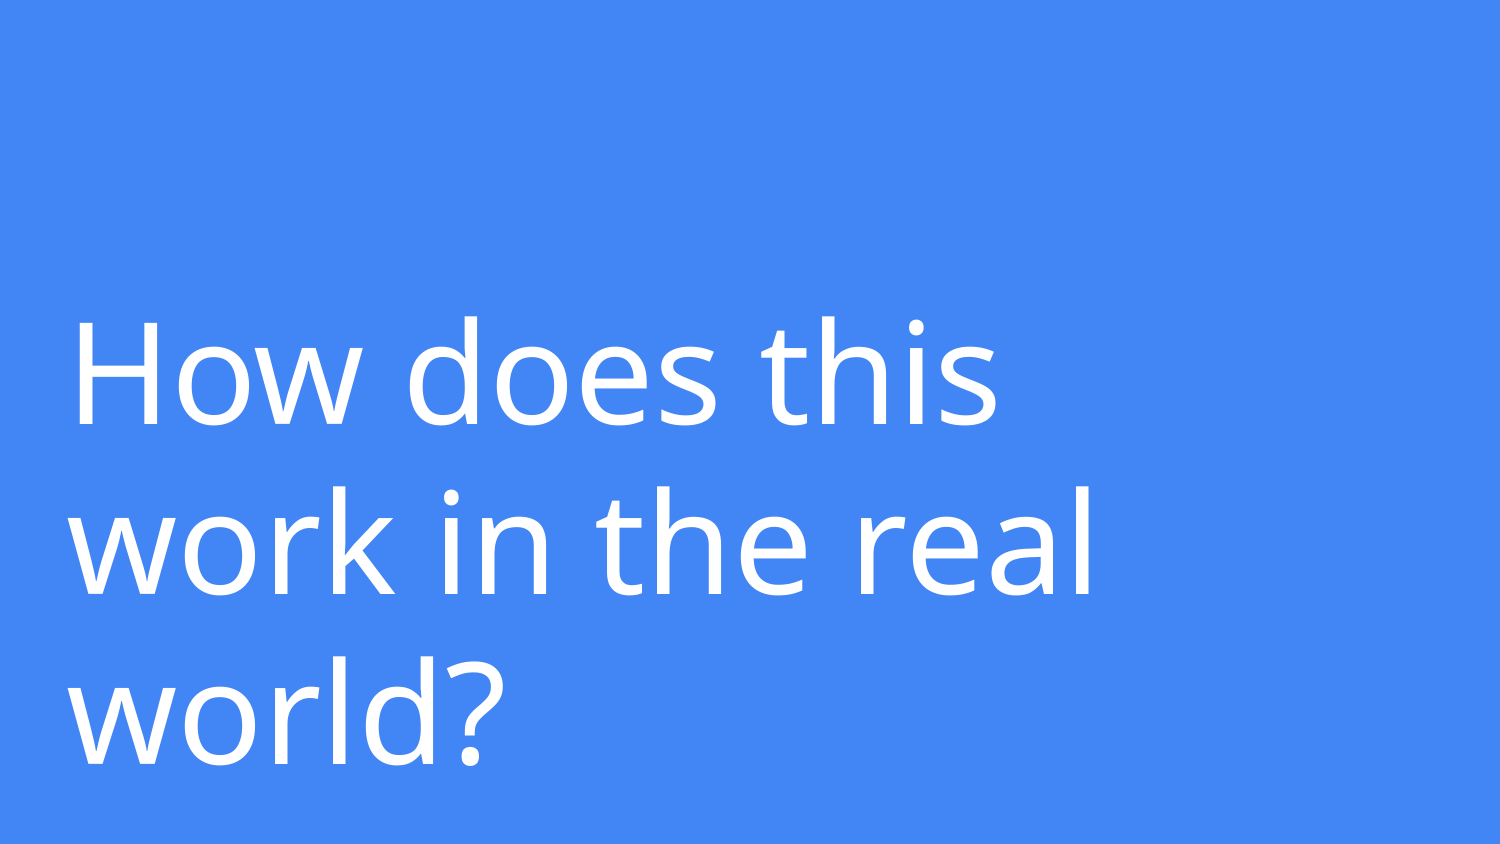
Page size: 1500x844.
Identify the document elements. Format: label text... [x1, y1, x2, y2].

title How does this work in the real world? [51, 406, 1383, 809]
